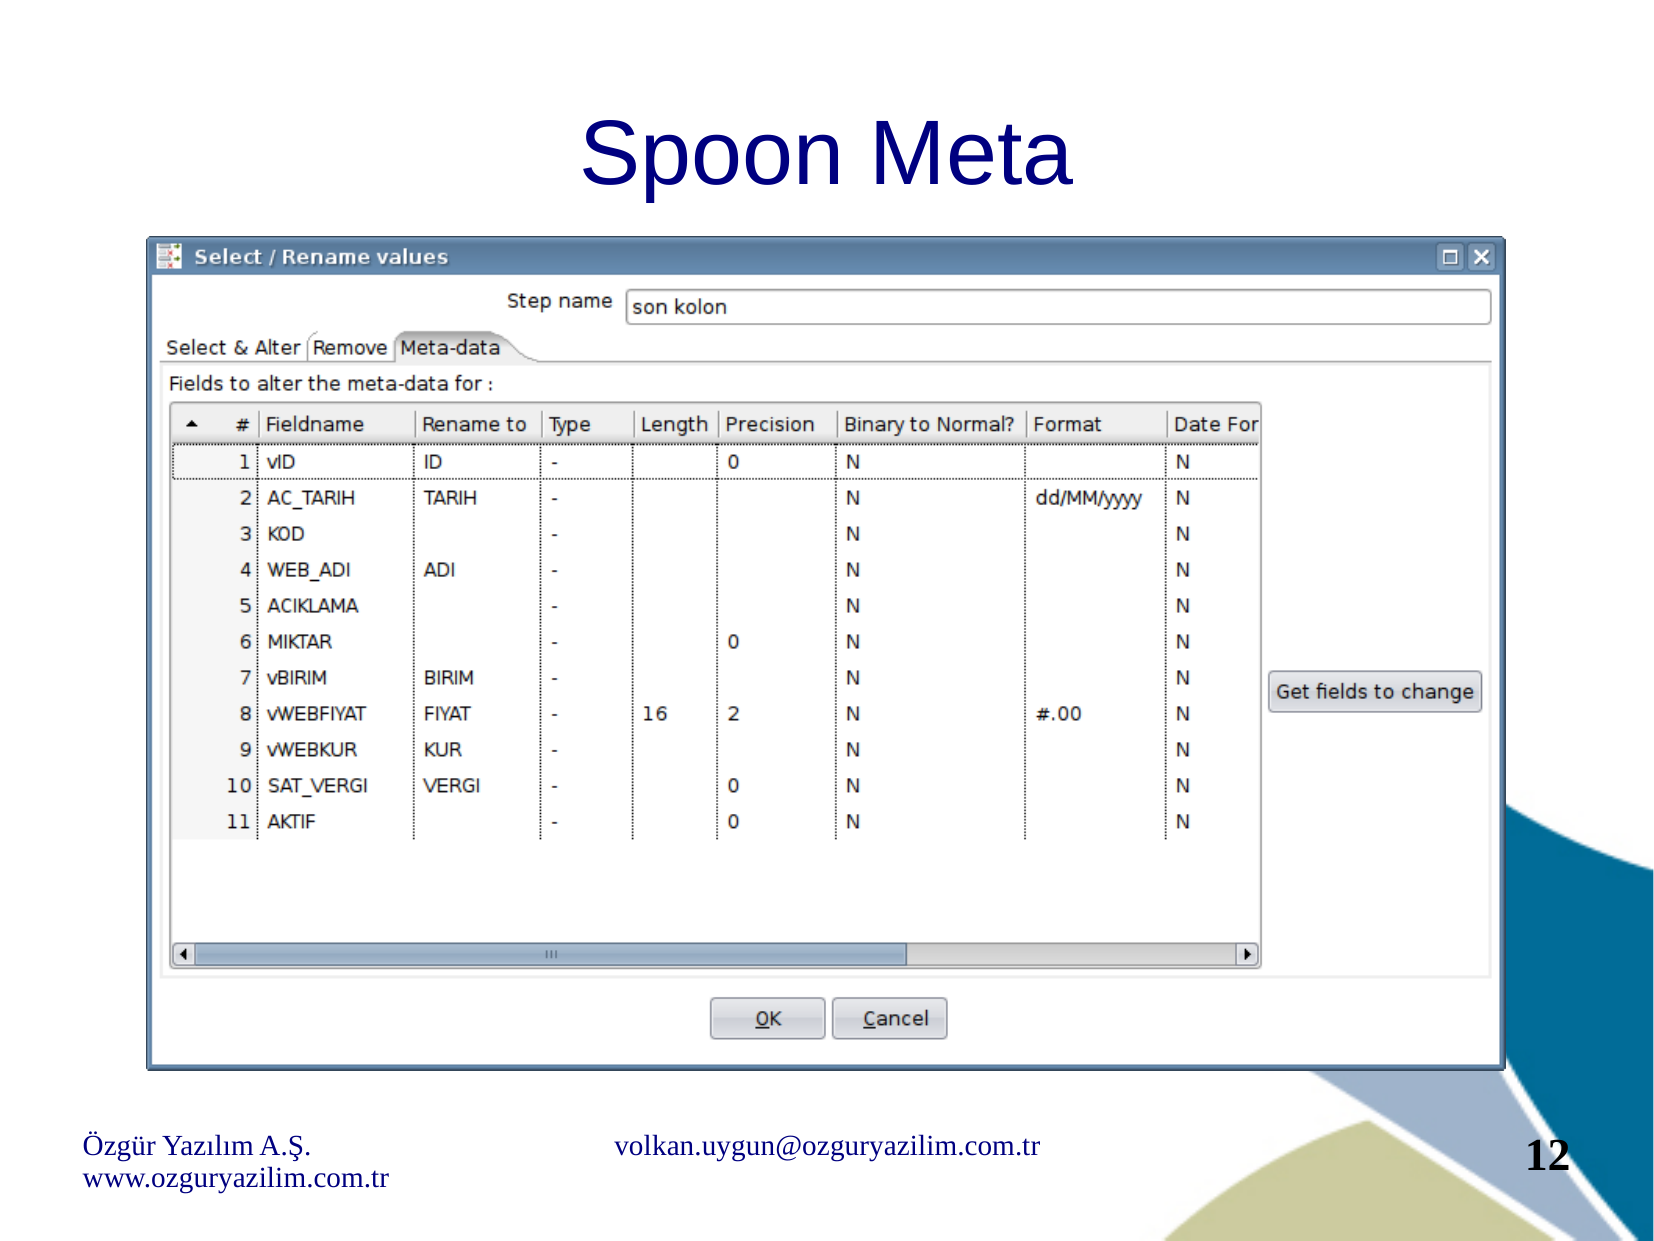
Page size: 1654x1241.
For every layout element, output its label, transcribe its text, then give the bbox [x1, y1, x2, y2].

title Spoon Meta [82, 49, 1571, 257]
picture [146, 236, 1654, 1241]
